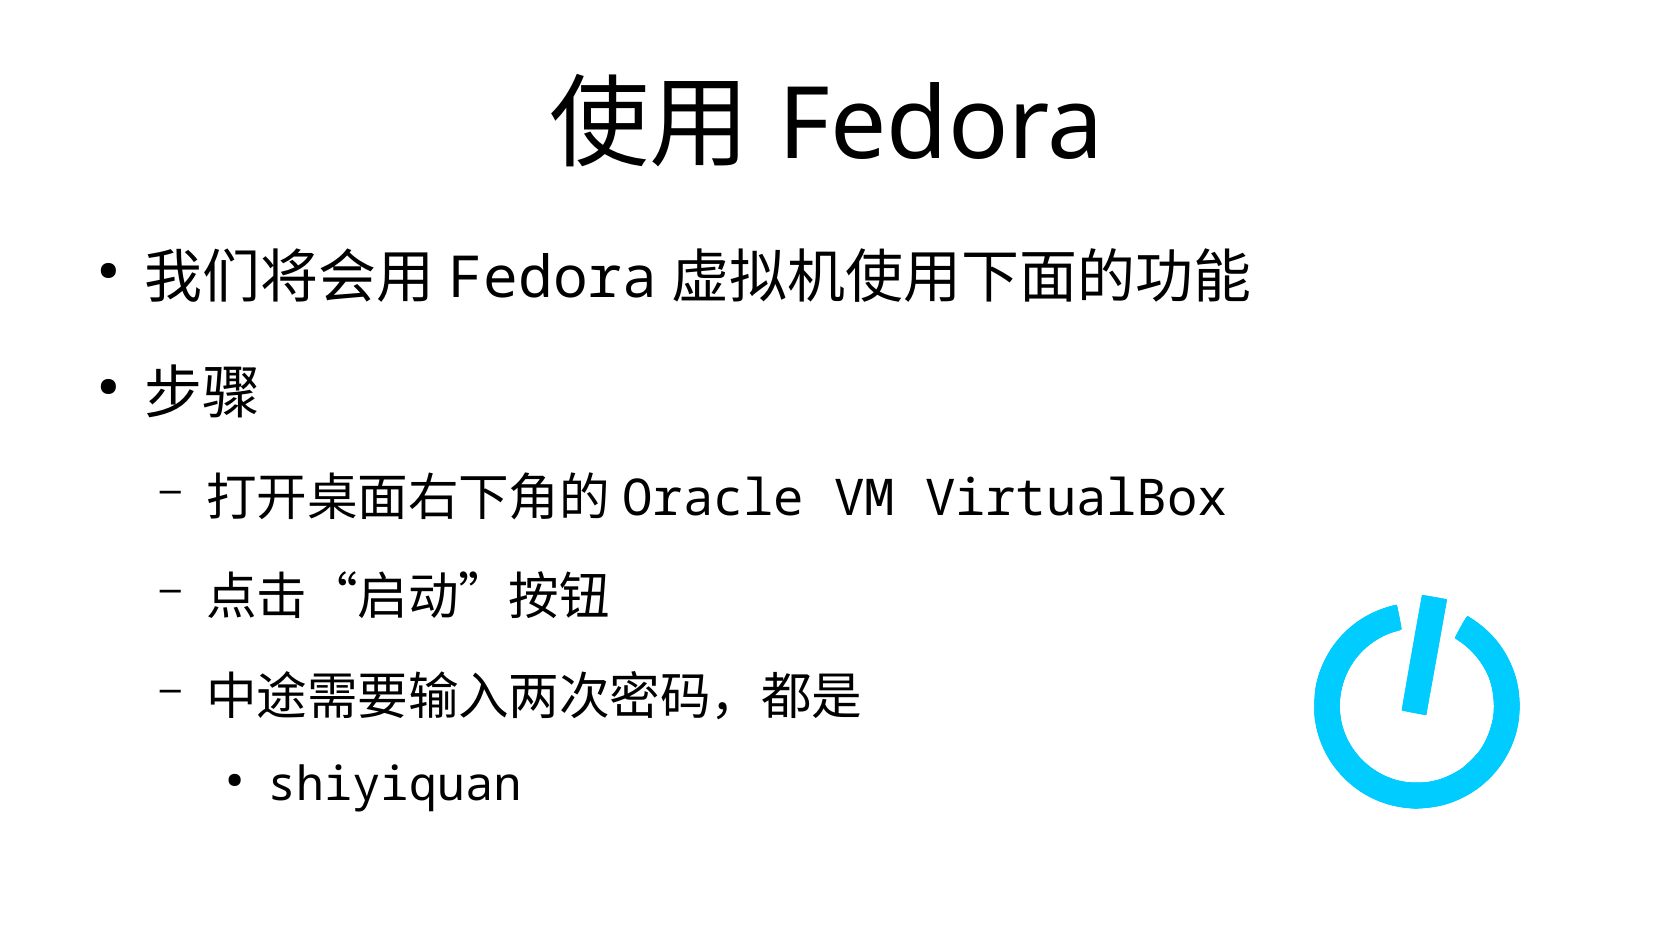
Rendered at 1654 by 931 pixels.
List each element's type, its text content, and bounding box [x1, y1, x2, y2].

list 我们将会用Fedora虚拟机使用下面的功能 步骤 打开桌面右下角的Oracle VM VirtualBox 点击“启动”按钮 中途需要输入两次密码，都是 shiyiquan [82, 217, 1571, 815]
title 使用Fedora [82, 37, 1571, 193]
